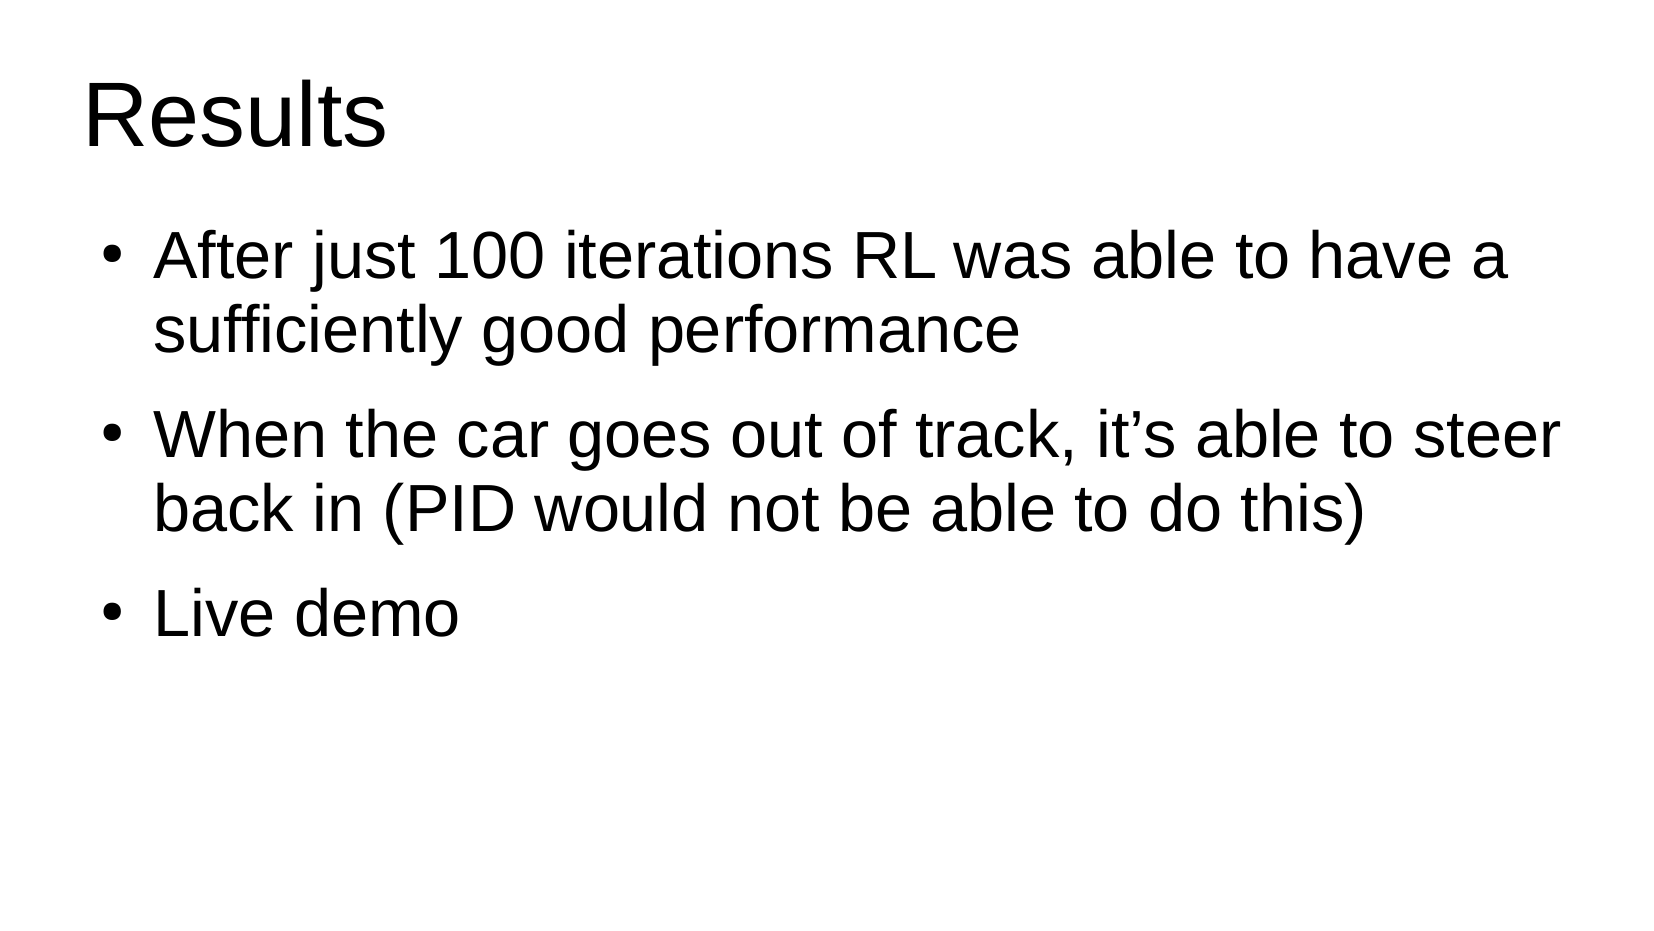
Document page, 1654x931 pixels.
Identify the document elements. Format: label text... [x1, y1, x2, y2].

title Results [82, 37, 1571, 193]
list After just 100 iterations RL was able to have a sufficiently good performance When the car goes out of track, it’s able to steer back in (PID would not be able to do this) Live demo [82, 217, 1571, 758]
